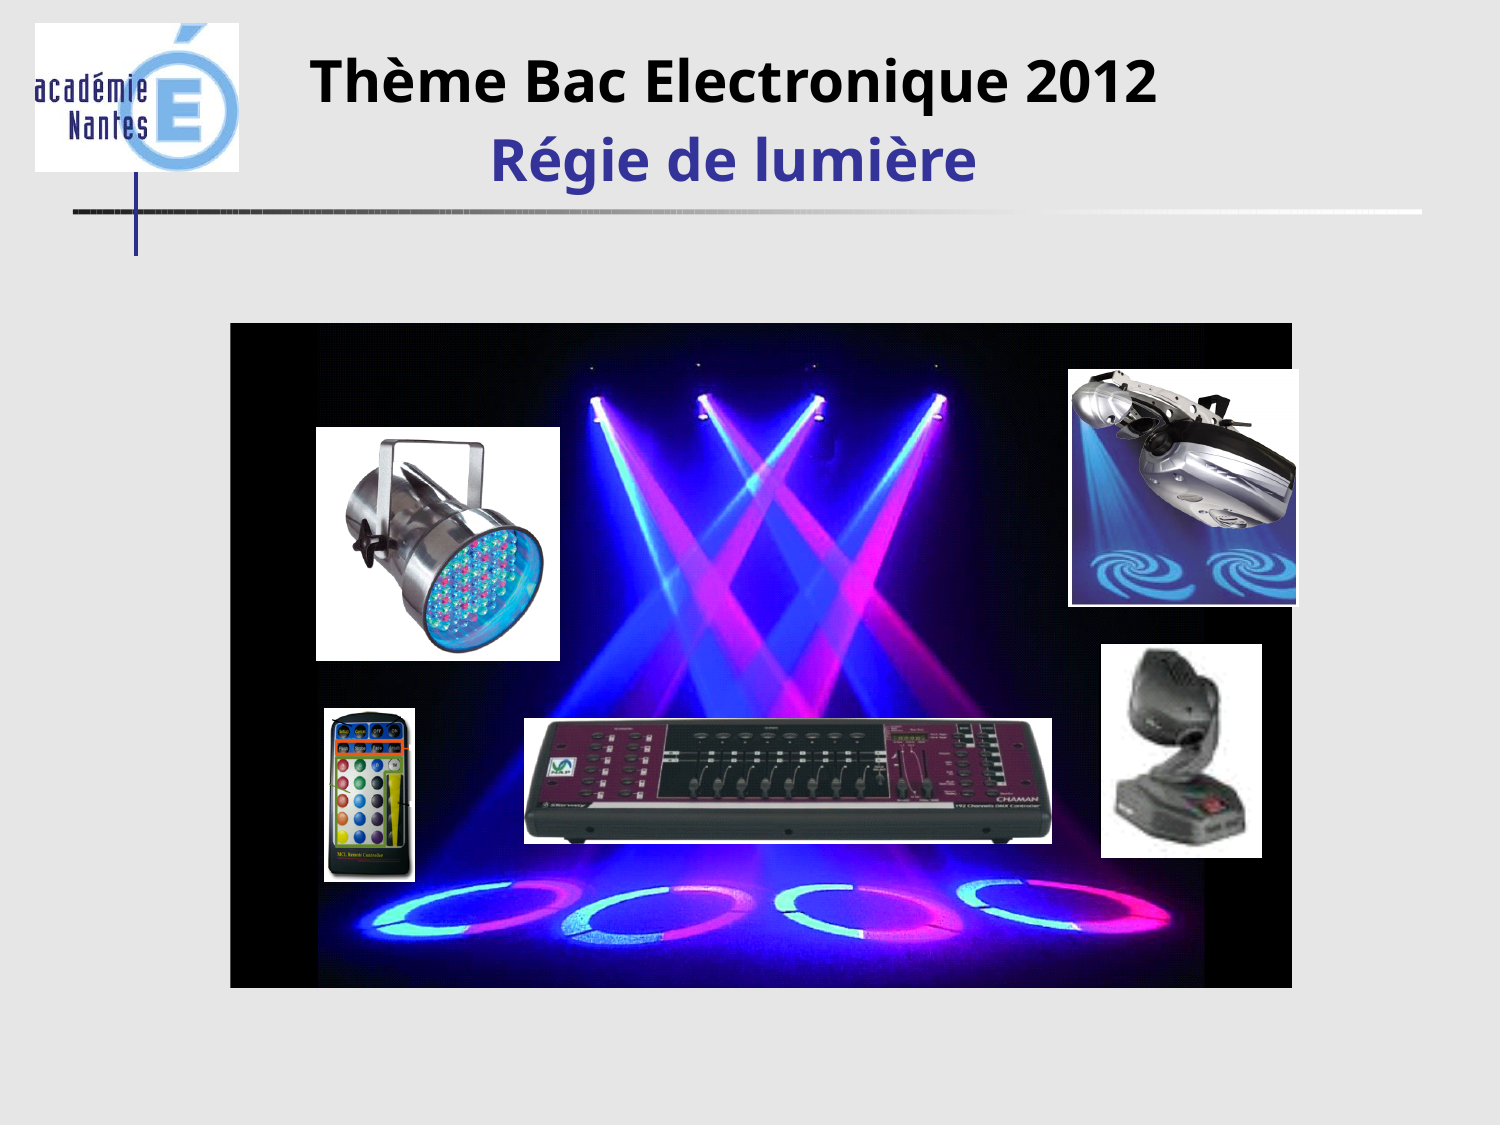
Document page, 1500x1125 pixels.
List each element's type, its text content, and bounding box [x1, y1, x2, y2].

picture [230, 295, 1300, 988]
text_box [72, 209, 134, 215]
text_box [138, 209, 1422, 215]
picture [35, 23, 239, 172]
text_box Thème Bac Electronique 2012 Régie de lumière [263, 32, 1206, 190]
